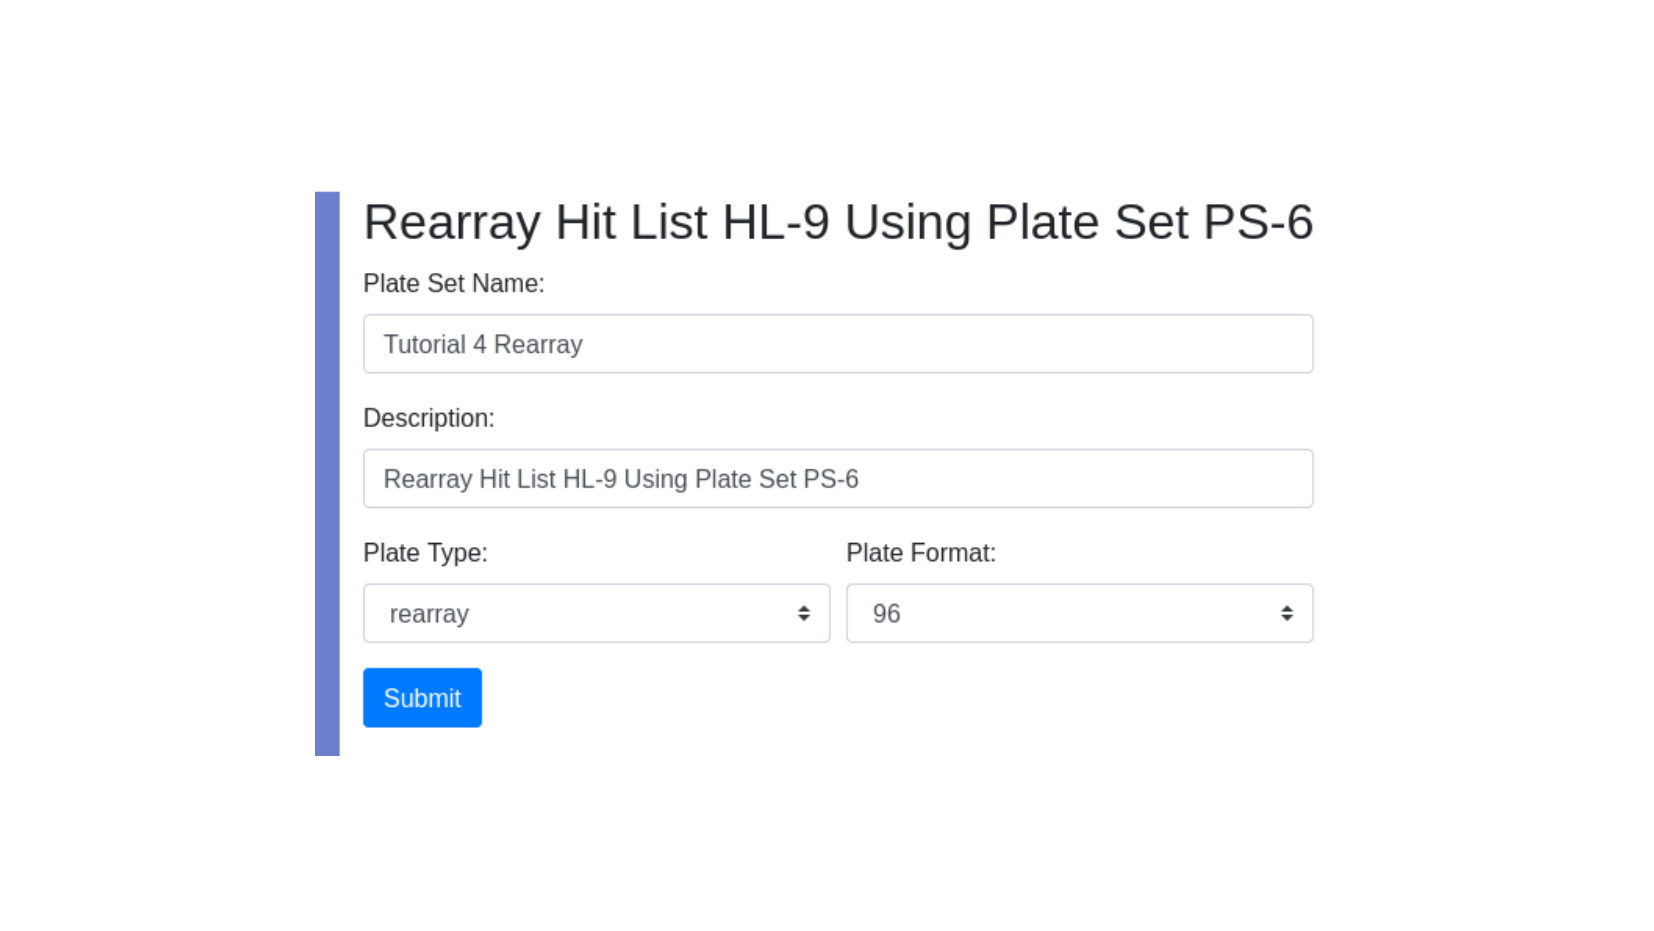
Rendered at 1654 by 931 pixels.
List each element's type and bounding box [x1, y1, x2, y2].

picture [315, 178, 1361, 756]
